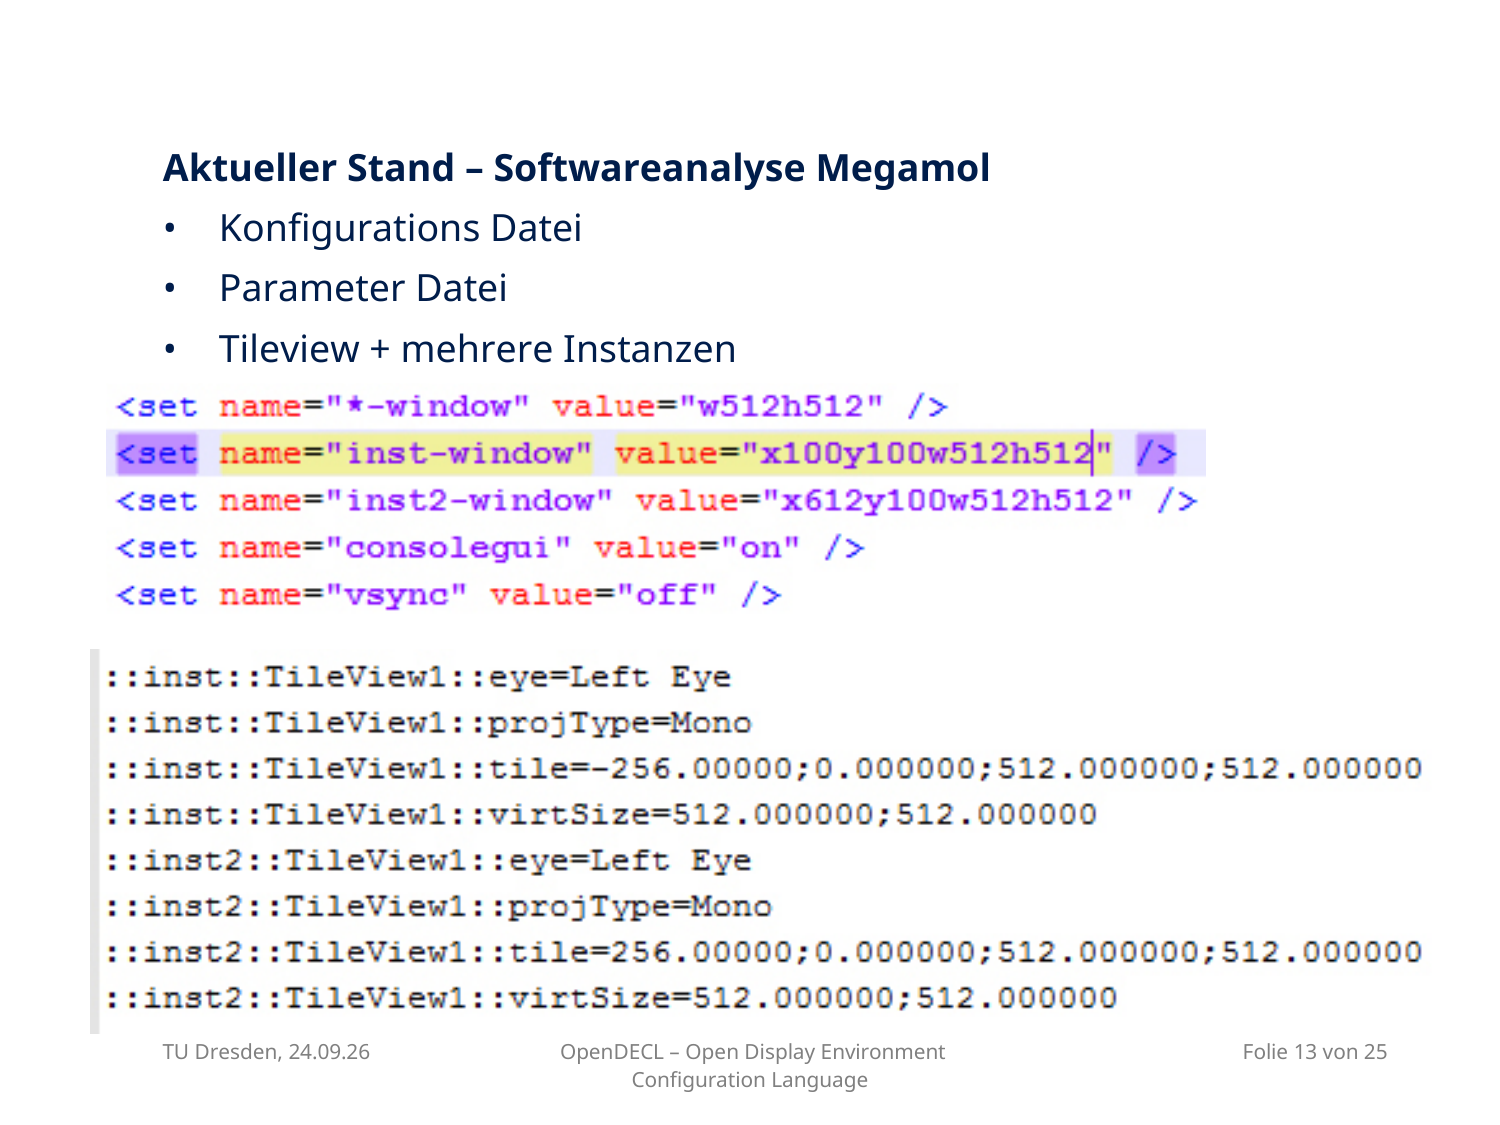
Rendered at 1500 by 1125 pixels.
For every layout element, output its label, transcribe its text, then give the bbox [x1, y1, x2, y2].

picture [90, 649, 1442, 1034]
list Aktueller Stand – Softwareanalyse Megamol Konfigurations Datei Parameter Datei Tileview + mehrere Instanzen [162, 133, 1418, 649]
picture [106, 383, 1206, 621]
